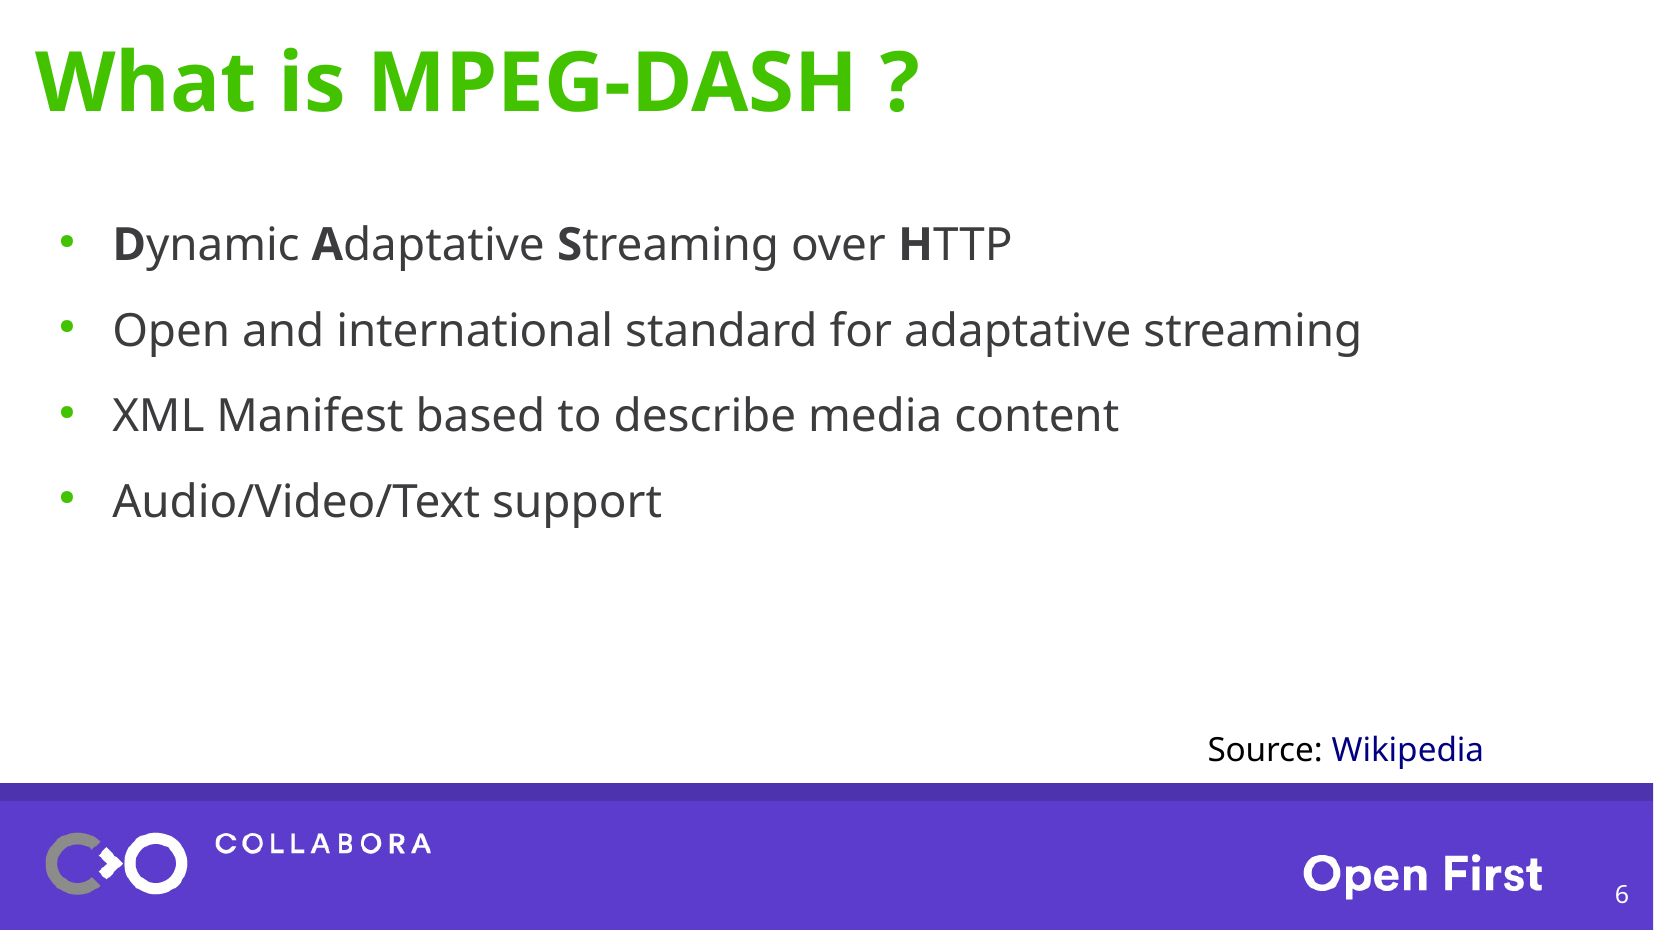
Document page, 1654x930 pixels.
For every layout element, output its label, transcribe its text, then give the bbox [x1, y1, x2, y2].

text_box Source: Wikipedia [1192, 718, 1643, 779]
title What is MPEG-DASH ? [35, 28, 1608, 192]
list Dynamic Adaptative Streaming over HTTP Open and international standard for adaptative streaming XML Manifest based to describe media content Audio/Video/Text support [41, 160, 1613, 804]
picture [0, 0, 1654, 930]
